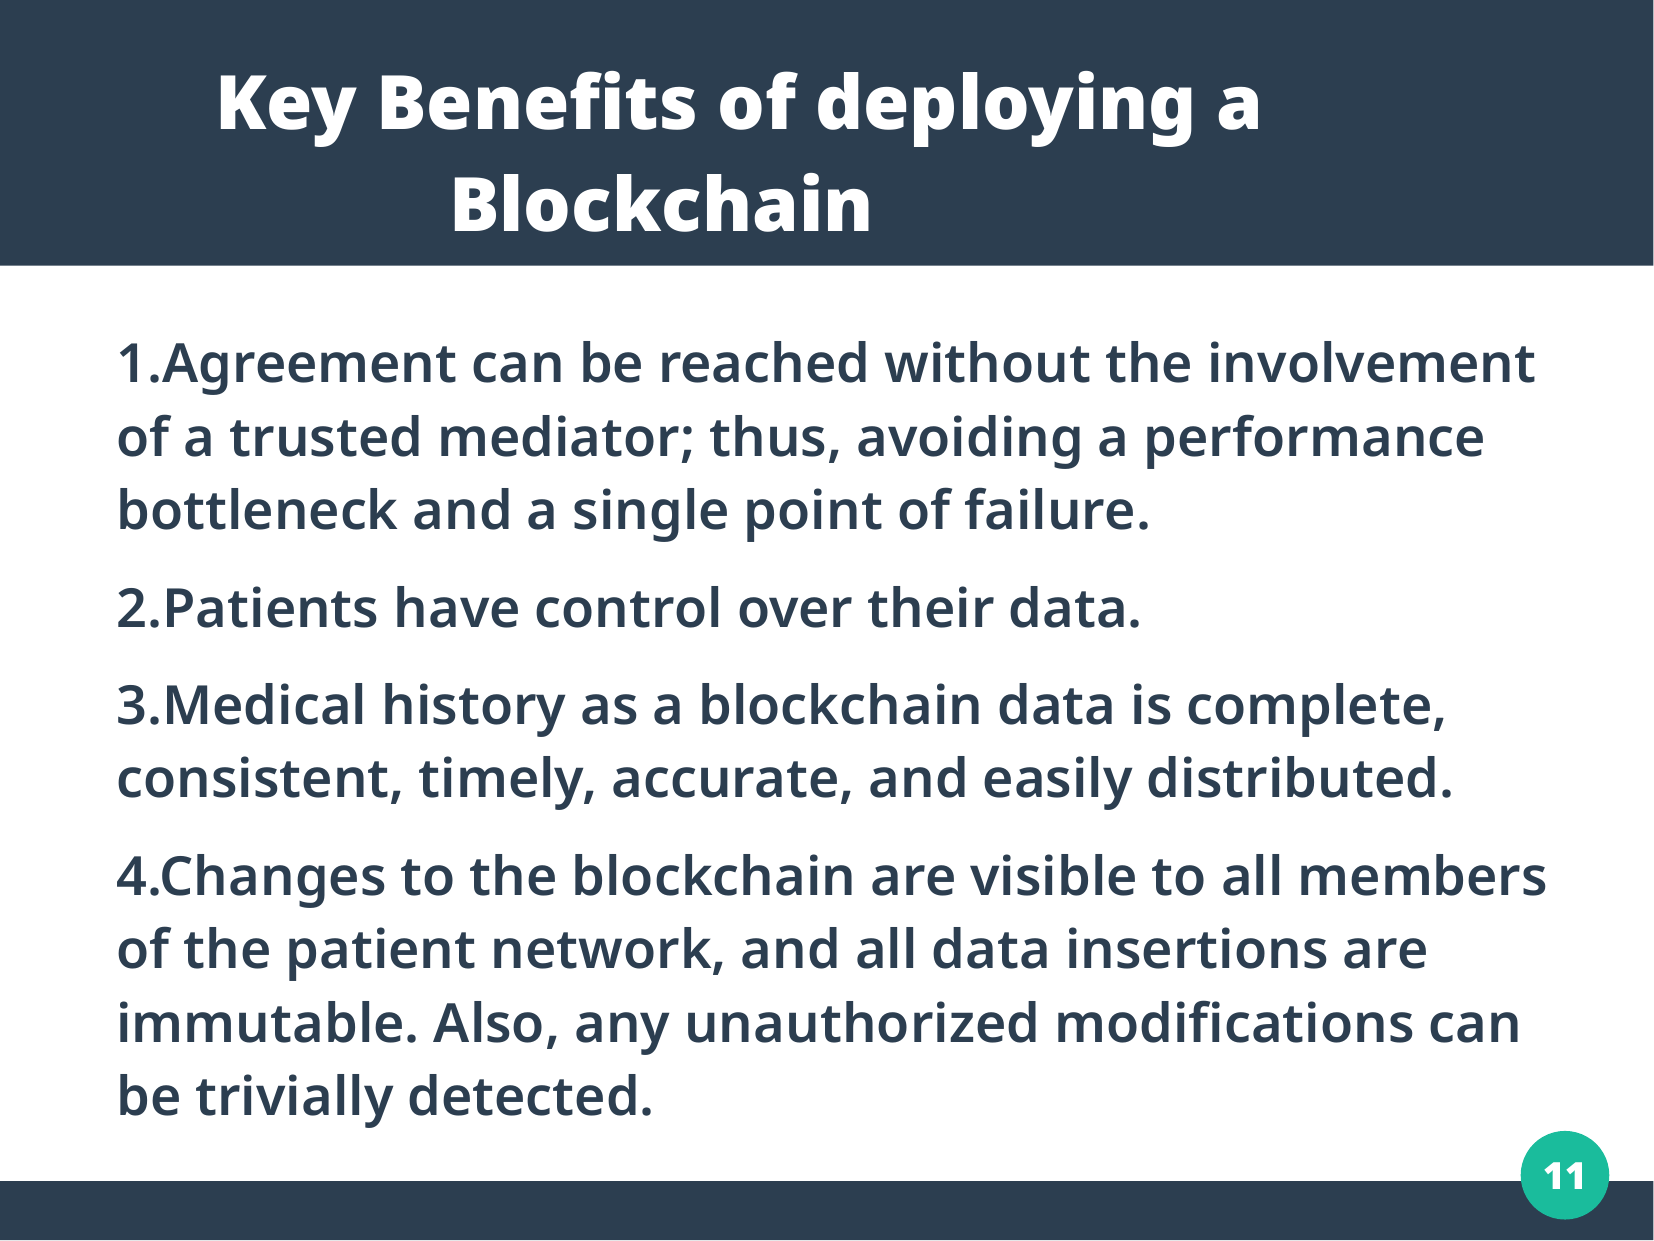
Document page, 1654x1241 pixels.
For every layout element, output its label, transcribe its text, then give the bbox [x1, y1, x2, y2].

title Key Benefits of deploying a Blockchain [59, 49, 1595, 207]
list 1.Agreement can be reached without the involvement of a trusted mediator; thus, avoiding a performance bottleneck and a single point of failure. 2.Patients have control over their data. 3.Medical history as a blockchain data is complete, consistent, timely, accurate, and easily distributed. 4.Changes to the blockchain are visible to all members of the patient network, and all data insertions are immutable. Also, any unauthorized modifications can be trivially detected. [59, 324, 1595, 1152]
